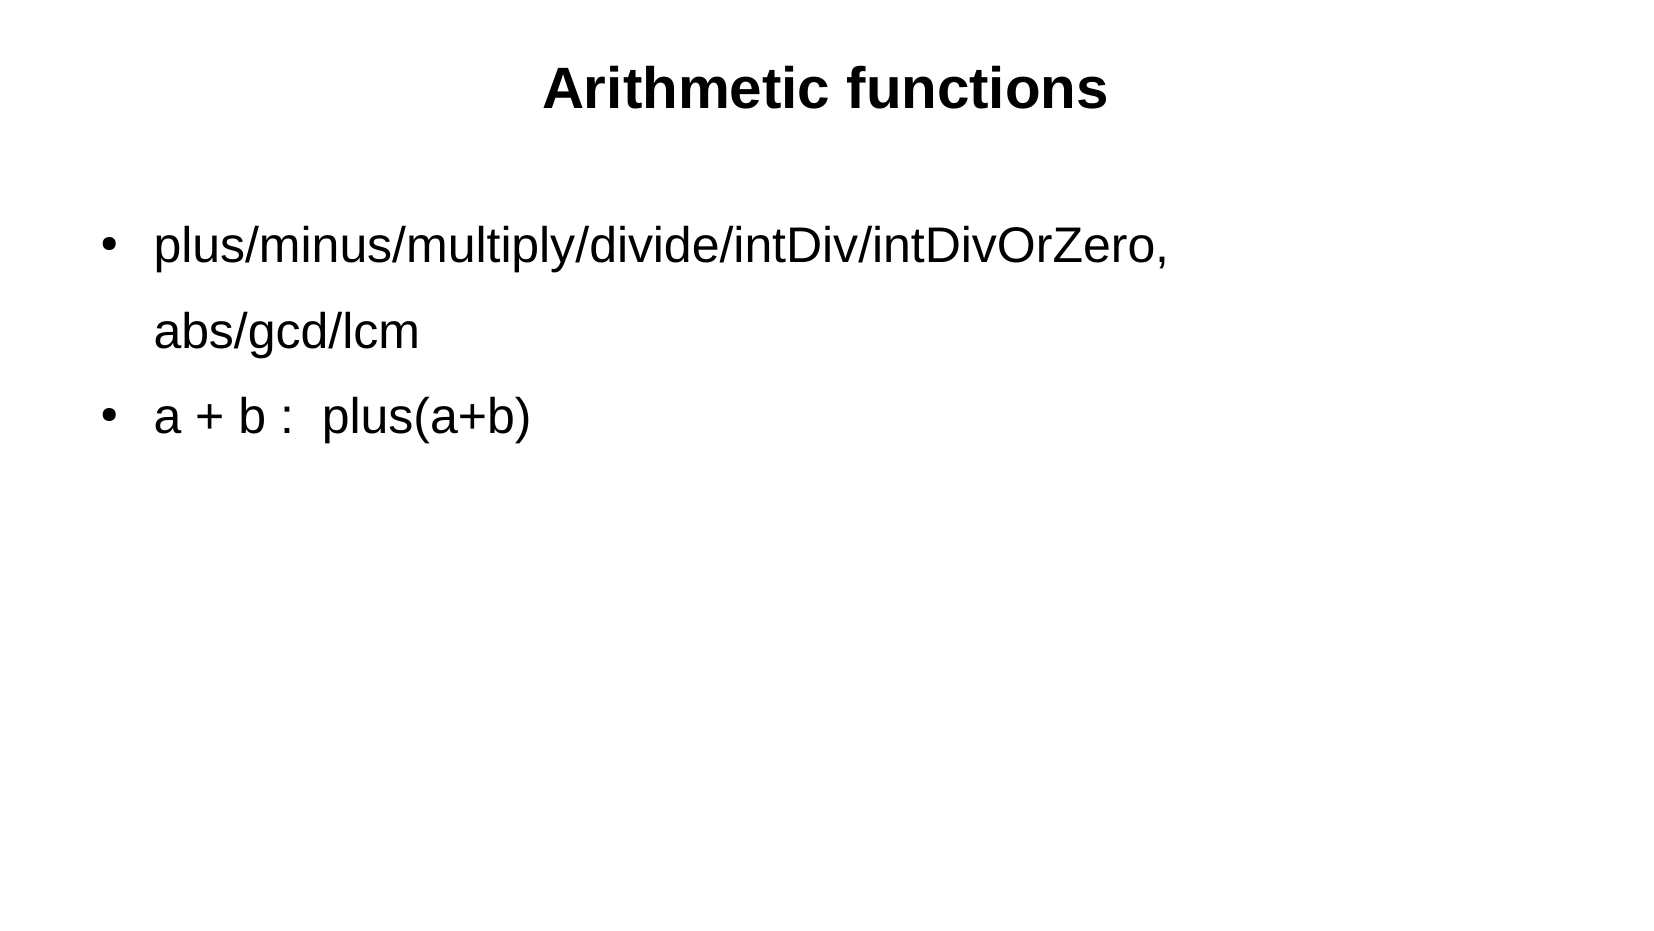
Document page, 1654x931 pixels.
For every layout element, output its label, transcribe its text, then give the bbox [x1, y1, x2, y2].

text_box Arithmetic functions [527, 48, 1125, 129]
list plus/minus/multiply/divide/intDiv/intDivOrZero, abs/gcd/lcm a + b : plus(a+b) [82, 217, 1571, 758]
